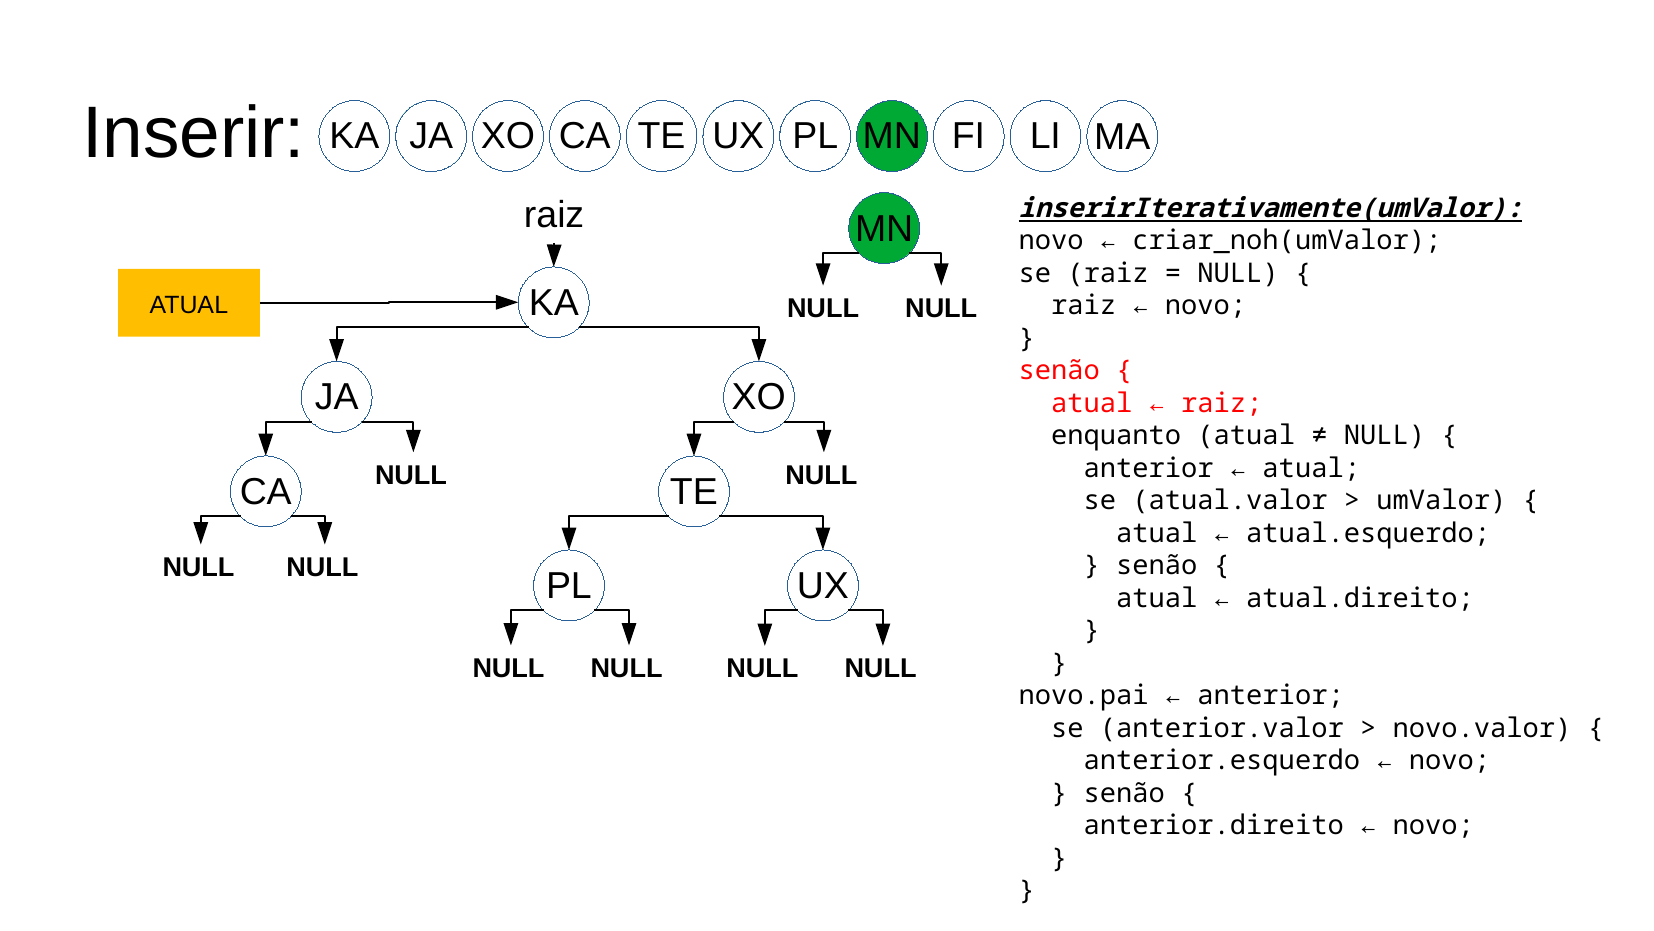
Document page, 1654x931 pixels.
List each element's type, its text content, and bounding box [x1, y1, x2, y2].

text_box JA [301, 361, 373, 433]
text_box PL [533, 549, 605, 621]
text_box CA [230, 455, 302, 527]
text_box NULL [829, 645, 937, 691]
text_box NULL [890, 285, 993, 331]
text_box NULL [147, 544, 254, 590]
text_box JA [395, 100, 467, 172]
text_box MN [848, 192, 920, 264]
text_box LI [1010, 100, 1081, 172]
text_box NULL [360, 452, 467, 498]
text_box inserirIterativamente(umValor): novo ← criar_noh(umValor); se (raiz = NULL) { raiz ← novo; } senão { atual ← raiz; enquanto (atual ≠ NULL) { anterior ← atual; se (atual.valor > umValor) { atual ← atual.esquerdo; } senão { atual ← atual.direito; } } novo.pai ← anterior; se (anterior.valor > novo.valor) { anterior.esquerdo ← novo; } senão { anterior.direito ← novo; } } [1003, 182, 1654, 931]
text_box TE [626, 100, 697, 172]
text_box MN [856, 100, 928, 172]
text_box [744, 118, 786, 212]
text_box NULL [271, 544, 378, 590]
text_box TE [658, 455, 730, 527]
text_box PL [779, 100, 851, 172]
text_box NULL [457, 645, 565, 691]
text_box raiz [509, 186, 600, 244]
text_box CA [549, 100, 621, 172]
text_box MA [1086, 100, 1158, 172]
title Inserir: [82, 54, 1571, 211]
text_box UX [787, 549, 859, 621]
text_box FI [933, 100, 1005, 172]
text_box NULL [711, 645, 818, 691]
text_box NULL [575, 645, 683, 691]
text_box XO [472, 100, 544, 172]
text_box KA [318, 100, 390, 172]
text_box ATUAL [134, 283, 249, 327]
text_box NULL [770, 452, 878, 498]
text_box [118, 268, 260, 337]
text_box XO [723, 361, 795, 433]
text_box KA [518, 266, 590, 338]
text_box UX [702, 100, 774, 172]
text_box NULL [772, 285, 874, 331]
